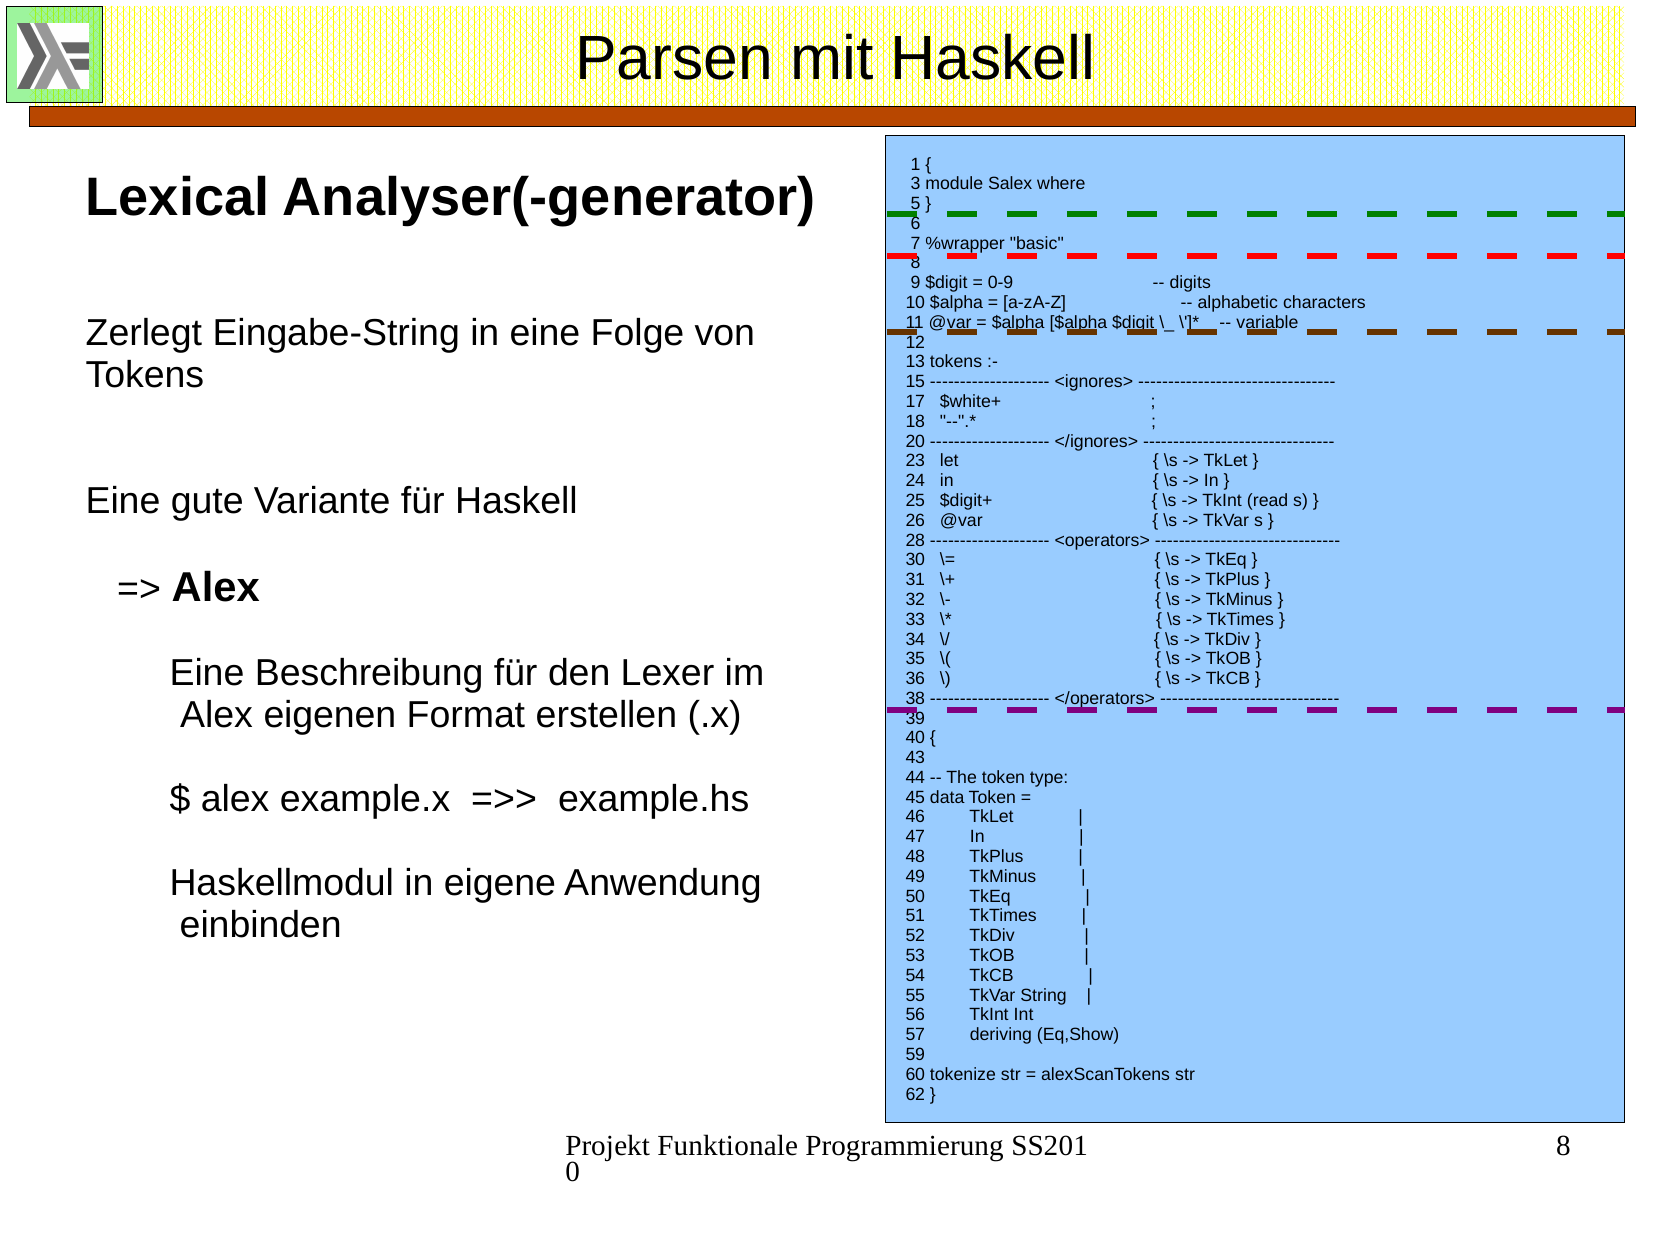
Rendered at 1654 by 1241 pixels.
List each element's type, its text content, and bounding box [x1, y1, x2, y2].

text_box Lexical Analyser(-generator) Zerlegt Eingabe-String in eine Folge von Tokens Eine gute Variante für Haskell => Alex Eine Beschreibung für den Lexer im Alex eigenen Format erstellen (.x) $ alex example.x =>> example.hs Haskellmodul in eigene Anwendung einbinden [70, 159, 839, 1122]
text_box [6, 5, 1636, 127]
picture [17, 23, 89, 89]
title Parsen mit Haskell [206, 15, 1465, 101]
text_box 1 { 3 module Salex where 5 } 6 7 %wrapper "basic" 8 9 $digit = 0-9 -- digits 10 $alpha = [a-zA-Z] -- alphabetic characters 11 @var = $alpha [$alpha $digit \_ \']* -- variable 12 13 tokens :- 15 -------------------- <ignores> --------------------------------- 17 $white+ ; 18 "--".* ; 20 -------------------- </ignores> -------------------------------- 23 let { \s -> TkLet } 24 in { \s -> In } 25 $digit+ { \s -> TkInt (read s) } 26 @var { \s -> TkVar s } 28 -------------------- <operators> ------------------------------- 30 \= { \s -> TkEq } 31 \+ { \s -> TkPlus } 32 \- { \s -> TkMinus } 33 \* { \s -> TkTimes } 34 \/ { \s -> TkDiv } 35 \( { \s -> TkOB } 36 \) { \s -> TkCB } 38 -------------------- </operators> ------------------------------ 39 40 { 43 44 -- The token type: 45 data Token = 46 TkLet | 47 In | 48 TkPlus | 49 TkMinus | 50 TkEq | 51 TkTimes | 52 TkDiv | 53 TkOB | 54 TkCB | 55 TkVar String | 56 TkInt Int 57 deriving (Eq,Show) 59 60 tokenize str = alexScanTokens str 62 } [885, 135, 1625, 1123]
